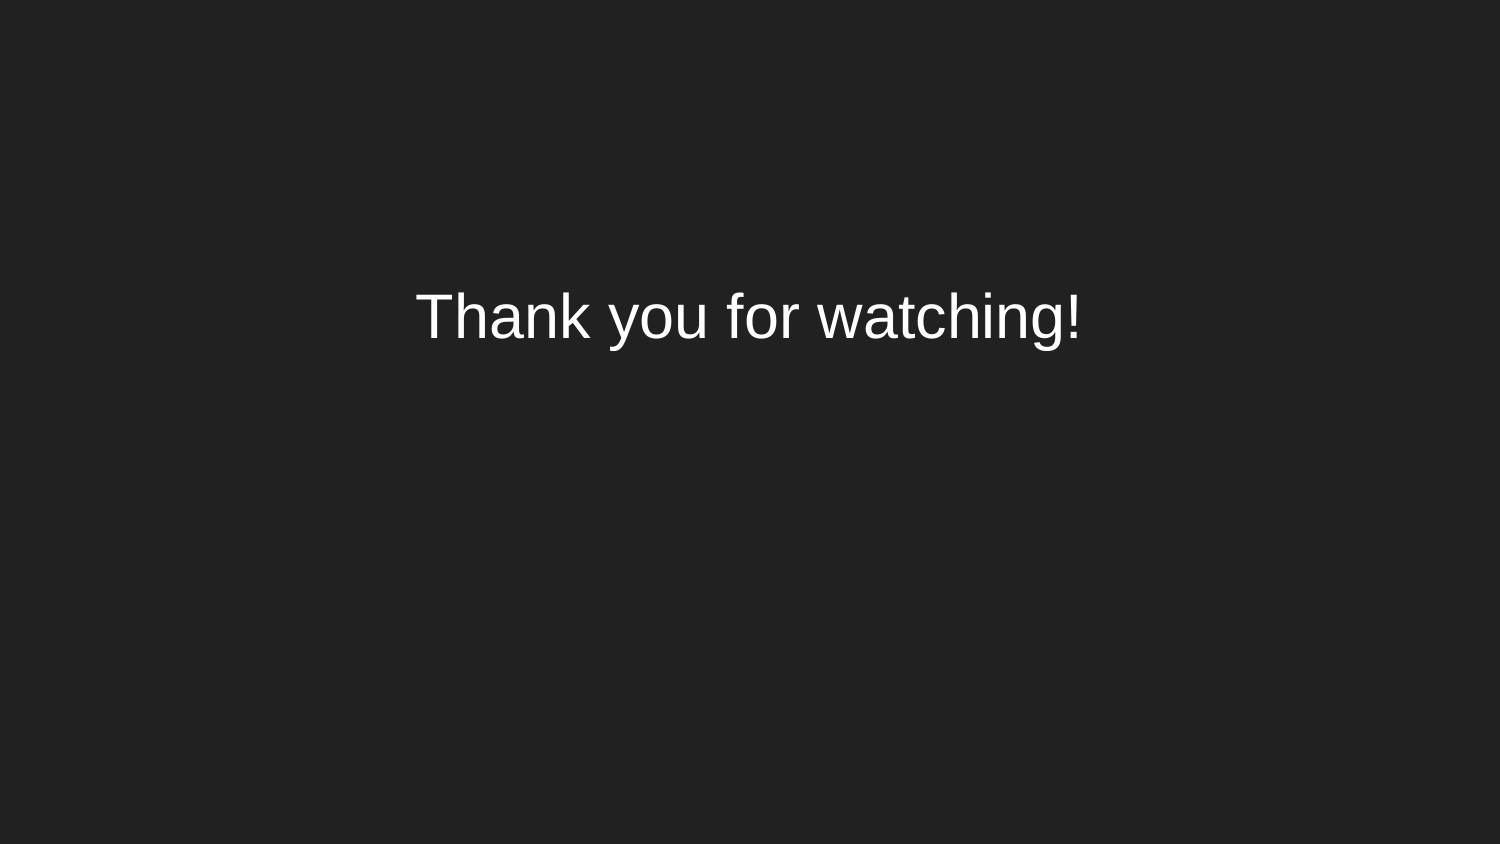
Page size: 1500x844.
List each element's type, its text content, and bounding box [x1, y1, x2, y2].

title Thank you for watching! [51, 260, 1449, 355]
